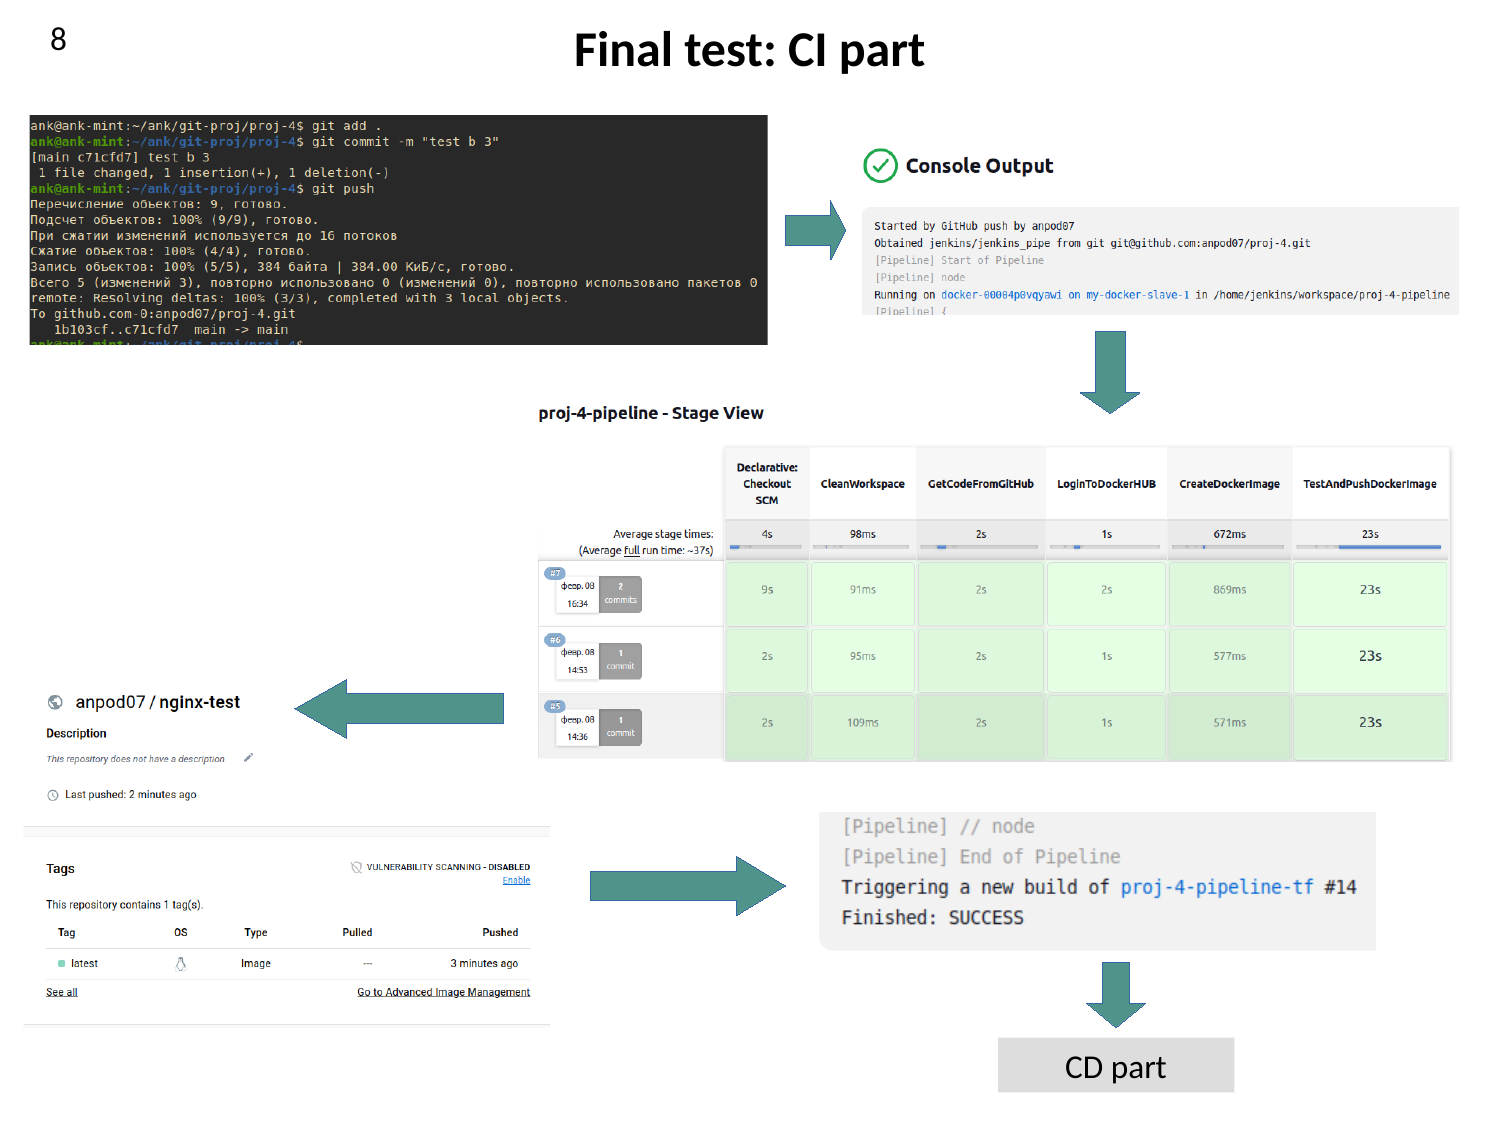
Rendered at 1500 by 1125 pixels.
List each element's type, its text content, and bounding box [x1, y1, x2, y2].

picture [856, 141, 1460, 315]
text_box [294, 679, 504, 739]
picture [814, 812, 1376, 954]
title Final test: CI part [75, 23, 1425, 71]
text_box [1086, 962, 1146, 1028]
text_box [785, 200, 846, 260]
text_box CD part [998, 1037, 1235, 1093]
text_box [590, 856, 786, 916]
picture [29, 115, 768, 345]
text_box 8 [35, 9, 118, 65]
text_box [1080, 331, 1140, 414]
picture [23, 395, 1456, 1028]
